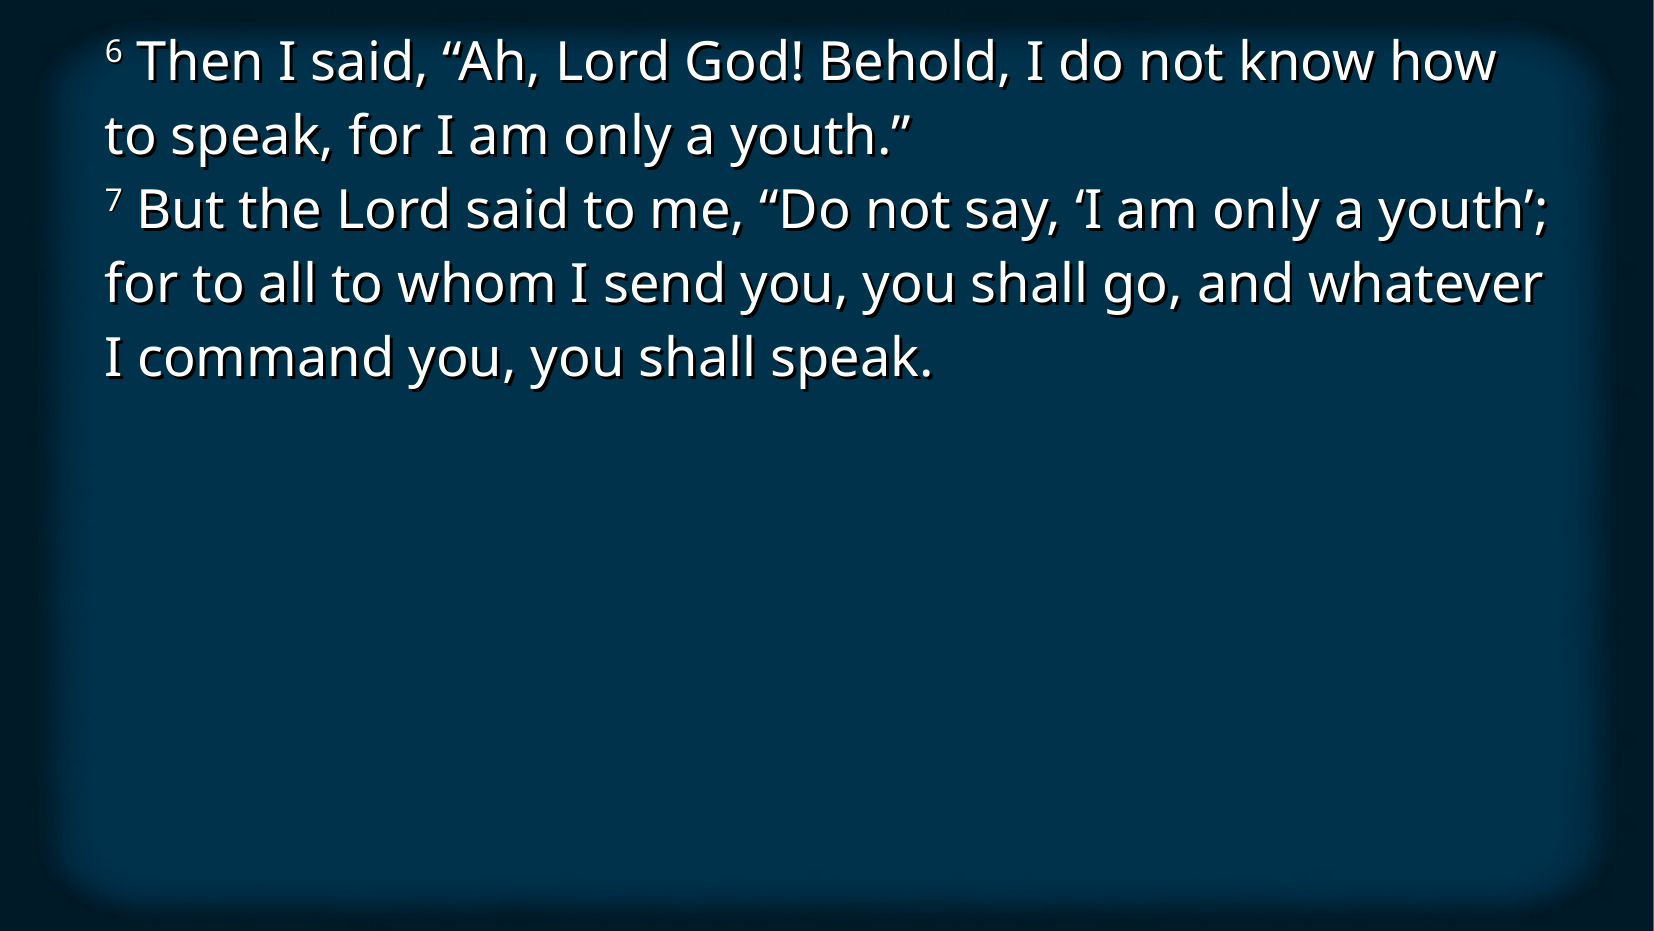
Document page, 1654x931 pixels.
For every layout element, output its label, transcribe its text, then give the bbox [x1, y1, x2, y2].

picture [0, 0, 1654, 931]
text_box 6 Then I said, “Ah, Lord God! Behold, I do not know how to speak, for I am only a youth.” 7 But the Lord said to me, “Do not say, ‘I am only a youth’; for to all to whom I send you, you shall go, and whatever I command you, you shall speak. [90, 15, 1576, 389]
